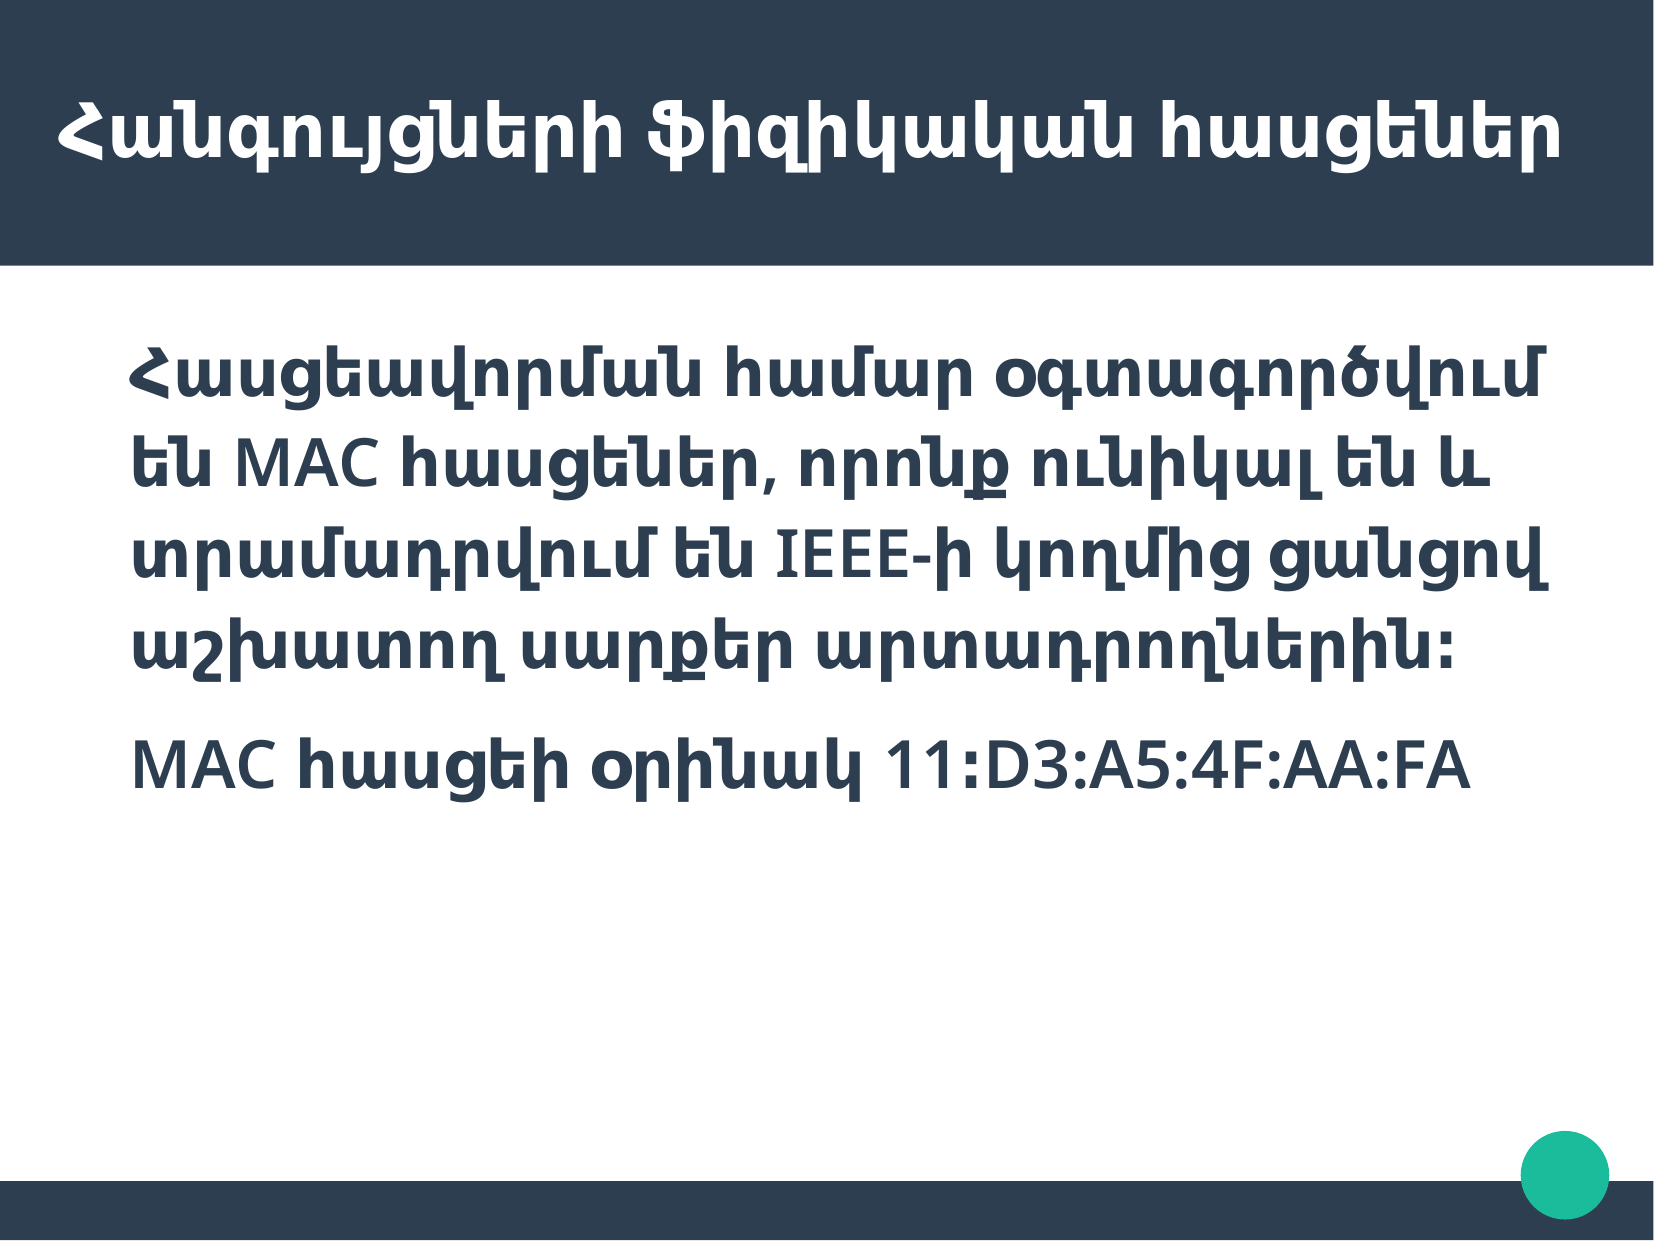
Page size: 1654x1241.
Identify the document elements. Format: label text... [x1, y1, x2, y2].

list Հասցեավորման համար օգտագործվում են MAC հասցեներ, որոնք ունիկալ են և տրամադրվում են IEEE-ի կողմից ցանցով աշխատող սարքեր արտադրողներին։ MAC հասցեի օրինակ 11։D3:A5:4F:AA:FA [59, 324, 1595, 1152]
title Հանգույցների ֆիզիկական հասցեներ [59, 49, 1595, 207]
